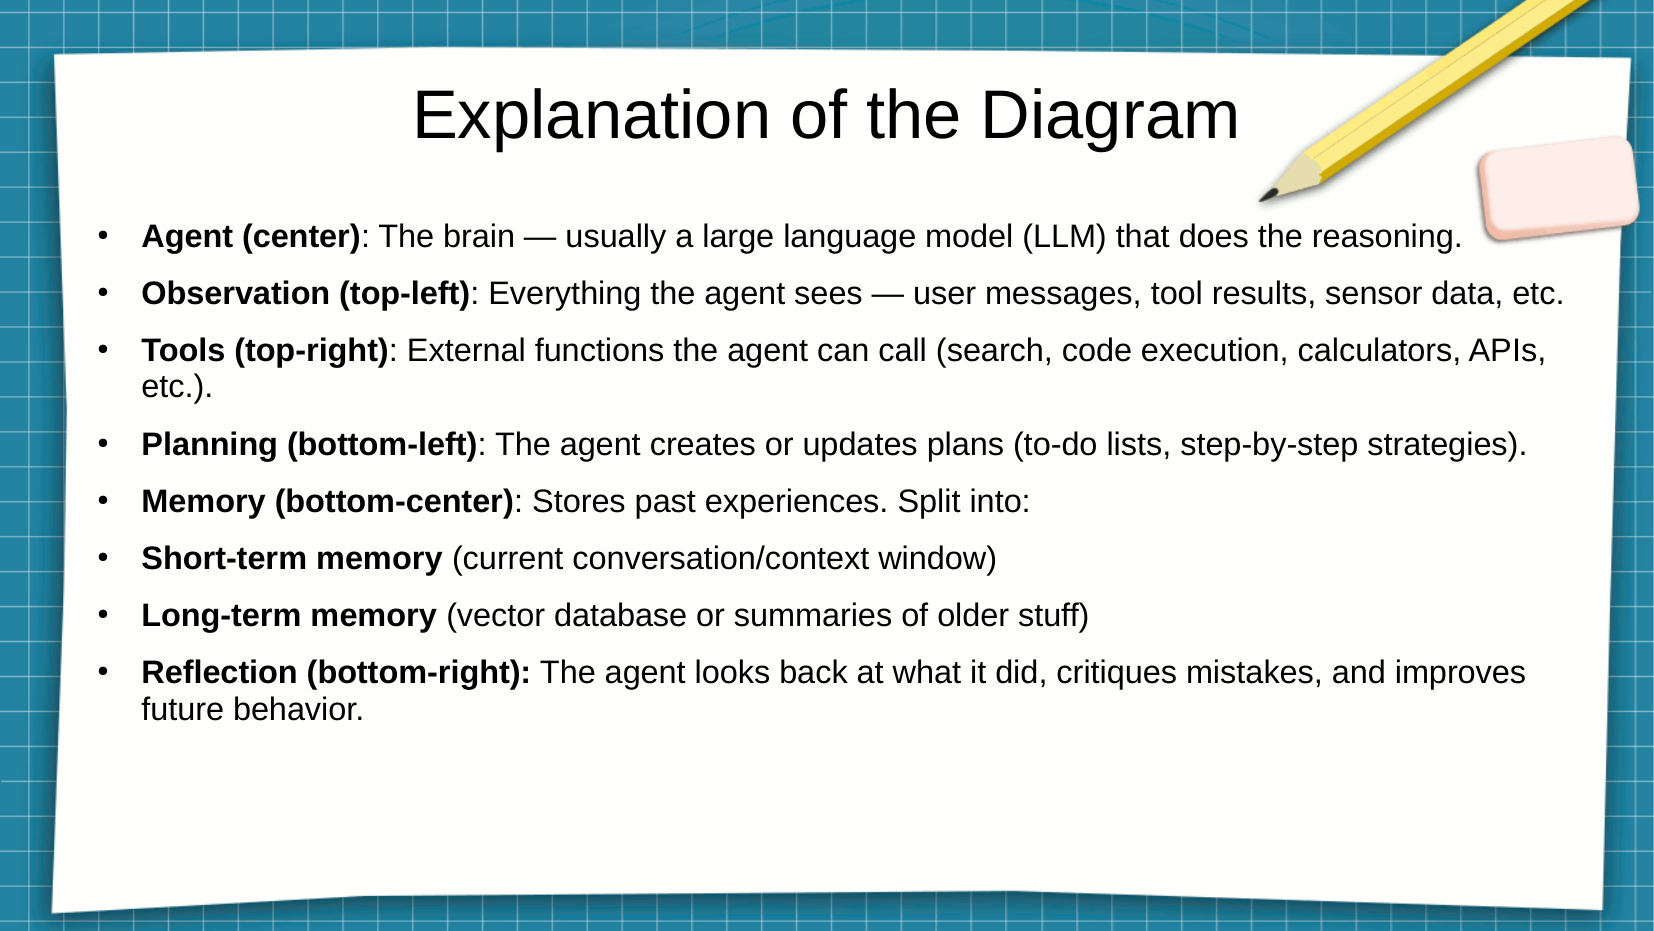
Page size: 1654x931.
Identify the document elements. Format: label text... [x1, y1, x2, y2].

picture [0, 0, 1654, 931]
list Agent (center): The brain — usually a large language model (LLM) that does the reasoning. Observation (top-left): Everything the agent sees — user messages, tool results, sensor data, etc. Tools (top-right): External functions the agent can call (search, code execution, calculators, APIs, etc.). Planning (bottom-left): The agent creates or updates plans (to-do lists, step-by-step strategies). Memory (bottom-center): Stores past experiences. Split into: Short-term memory (current conversation/context window) Long-term memory (vector database or summaries of older stuff) Reflection (bottom-right): The agent looks back at what it did, critiques mistakes, and improves future behavior. [82, 217, 1571, 758]
title Explanation of the Diagram [82, 37, 1571, 193]
